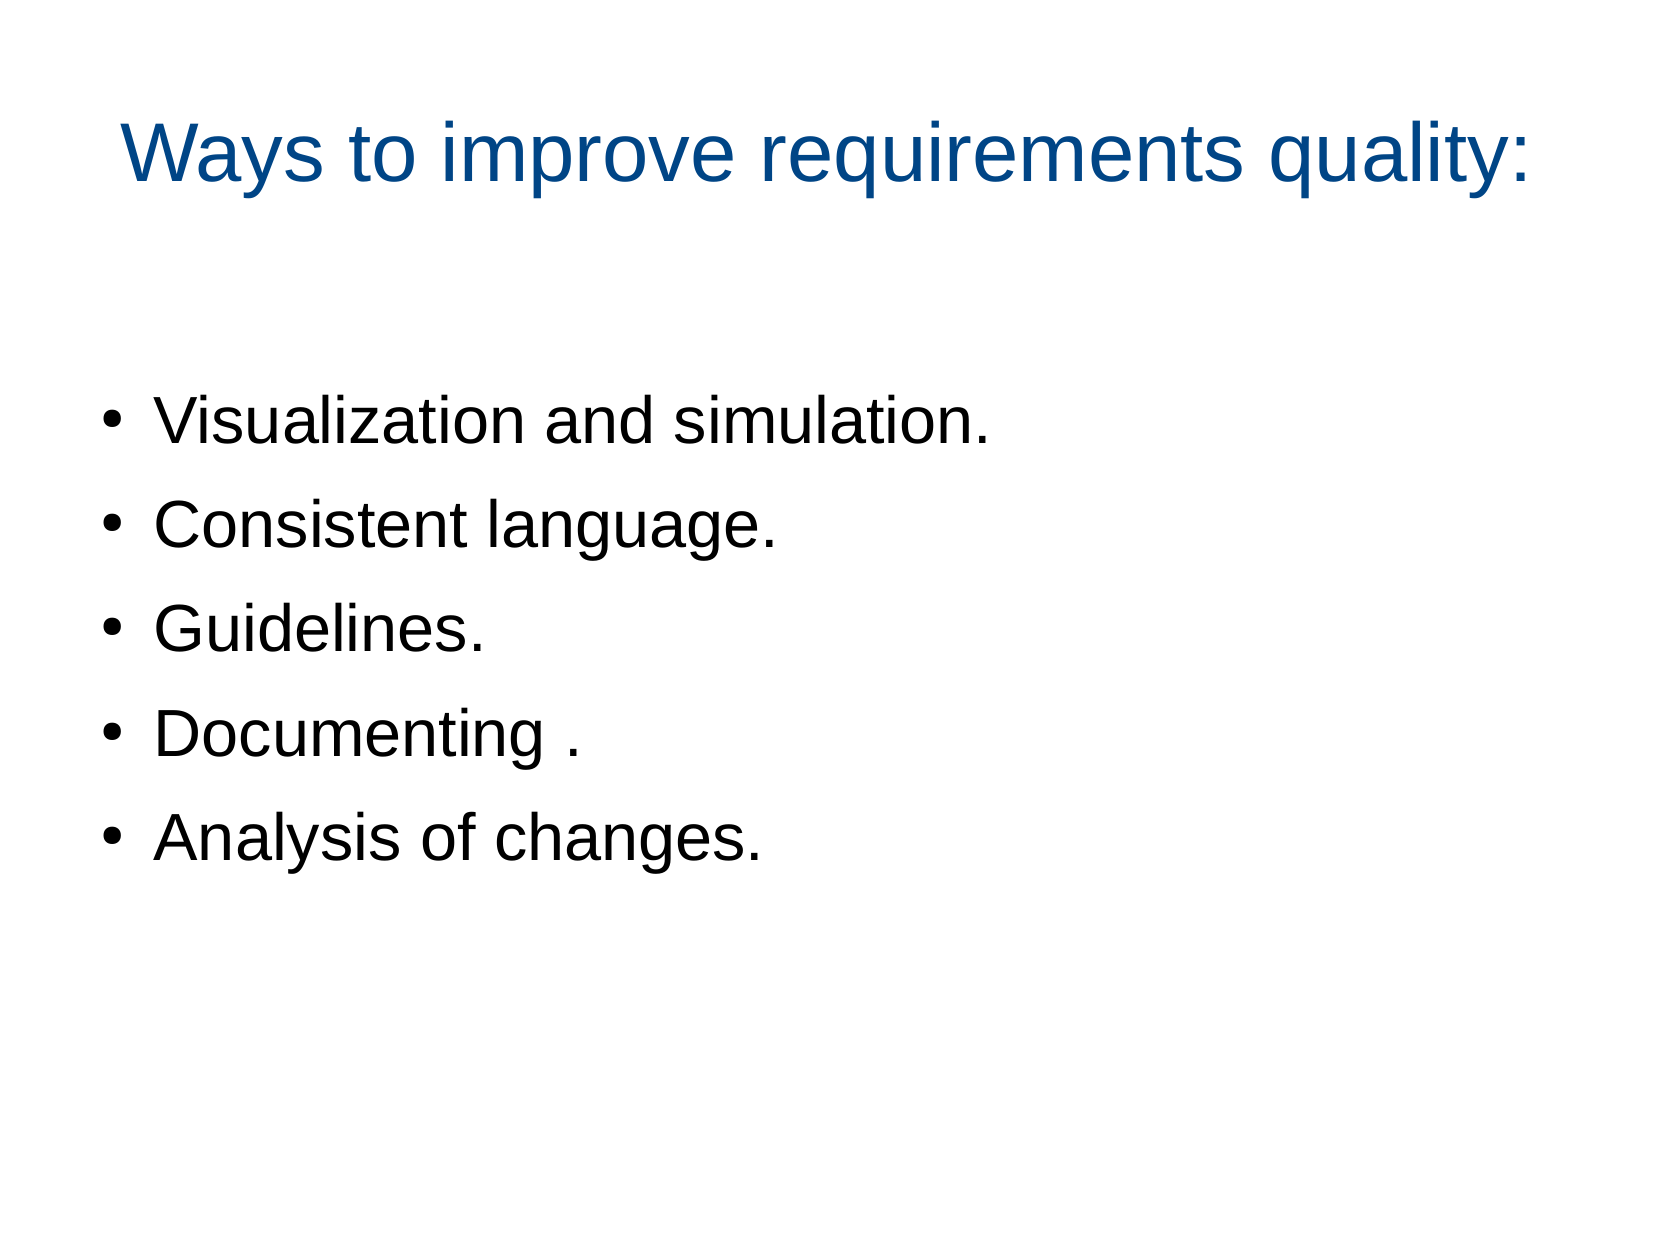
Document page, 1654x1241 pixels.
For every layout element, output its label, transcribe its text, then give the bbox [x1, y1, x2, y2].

title Ways to improve requirements quality: [82, 49, 1571, 257]
list Visualization and simulation. Consistent language. Guidelines. Documenting . Analysis of changes. [82, 278, 1571, 998]
